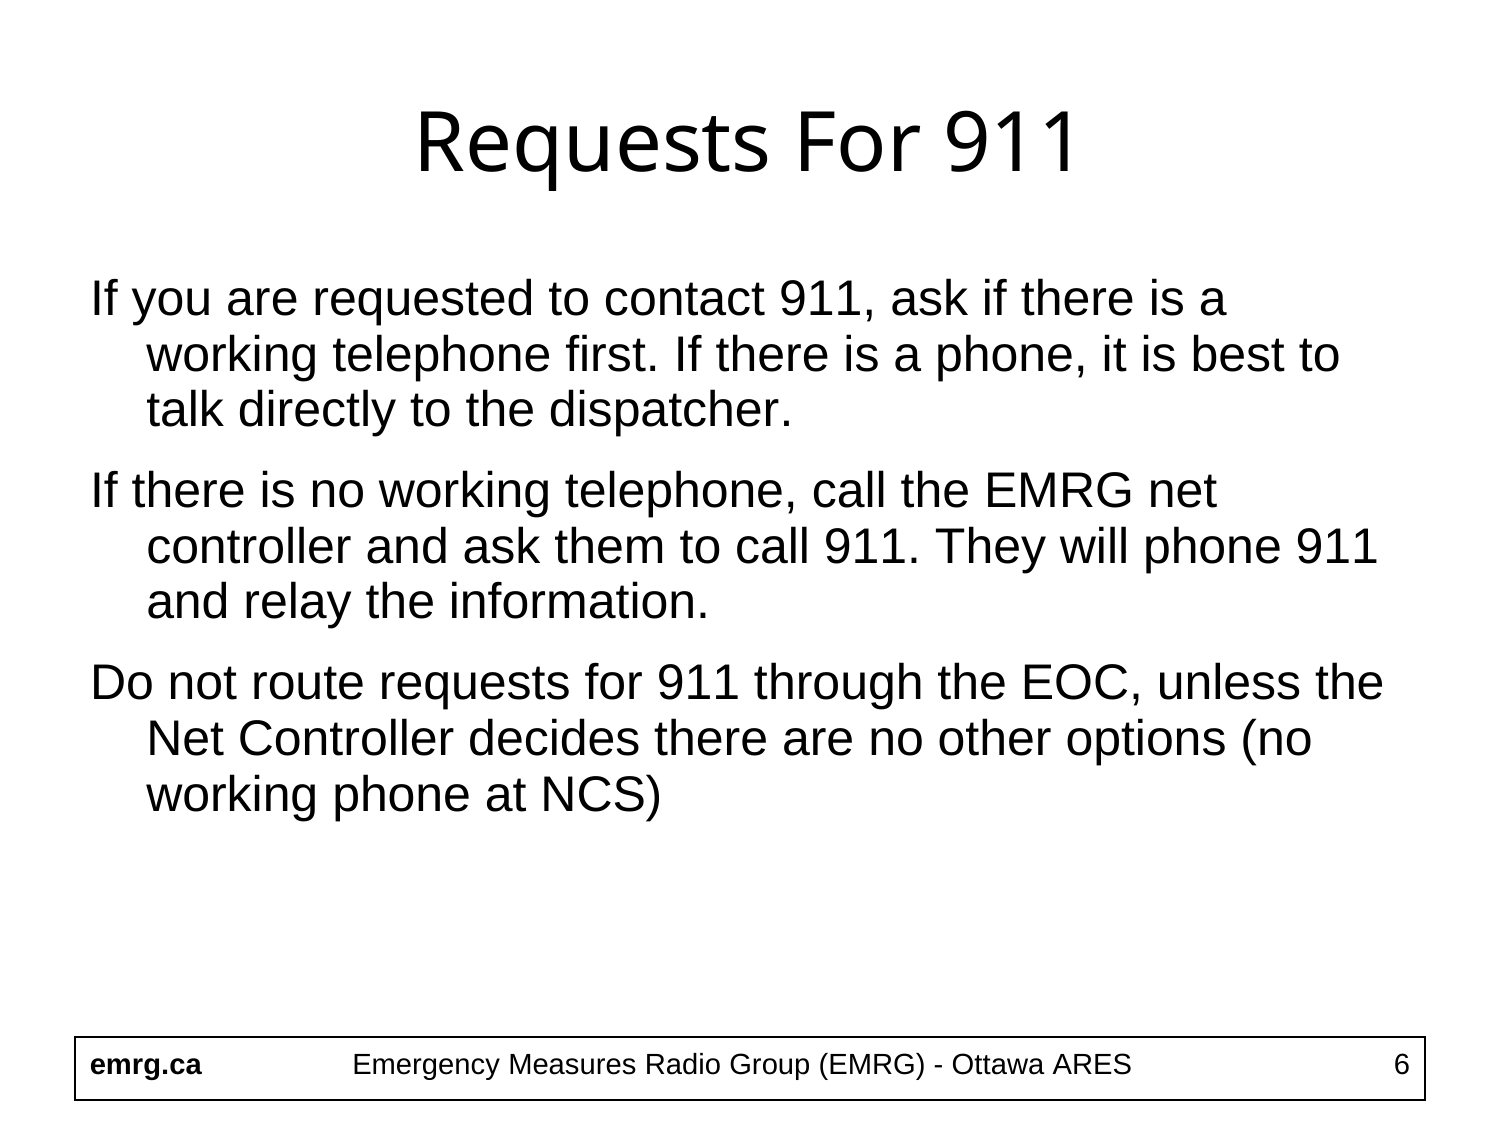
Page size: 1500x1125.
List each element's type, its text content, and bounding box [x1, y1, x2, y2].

list If you are requested to contact 911, ask if there is a working telephone first. If there is a phone, it is best to talk directly to the dispatcher. If there is no working telephone, call the EMRG net controller and ask them to call 911. They will phone 911 and relay the information. Do not route requests for 911 through the EOC, unless the Net Controller decides there are no other options (no working phone at NCS) [75, 262, 1426, 1006]
title Requests For 911 [75, 45, 1426, 233]
text_box Emergency Measures Radio Group (EMRG) - Ottawa ARES [247, 1037, 1238, 1103]
text_box <number> [1246, 1037, 1426, 1103]
